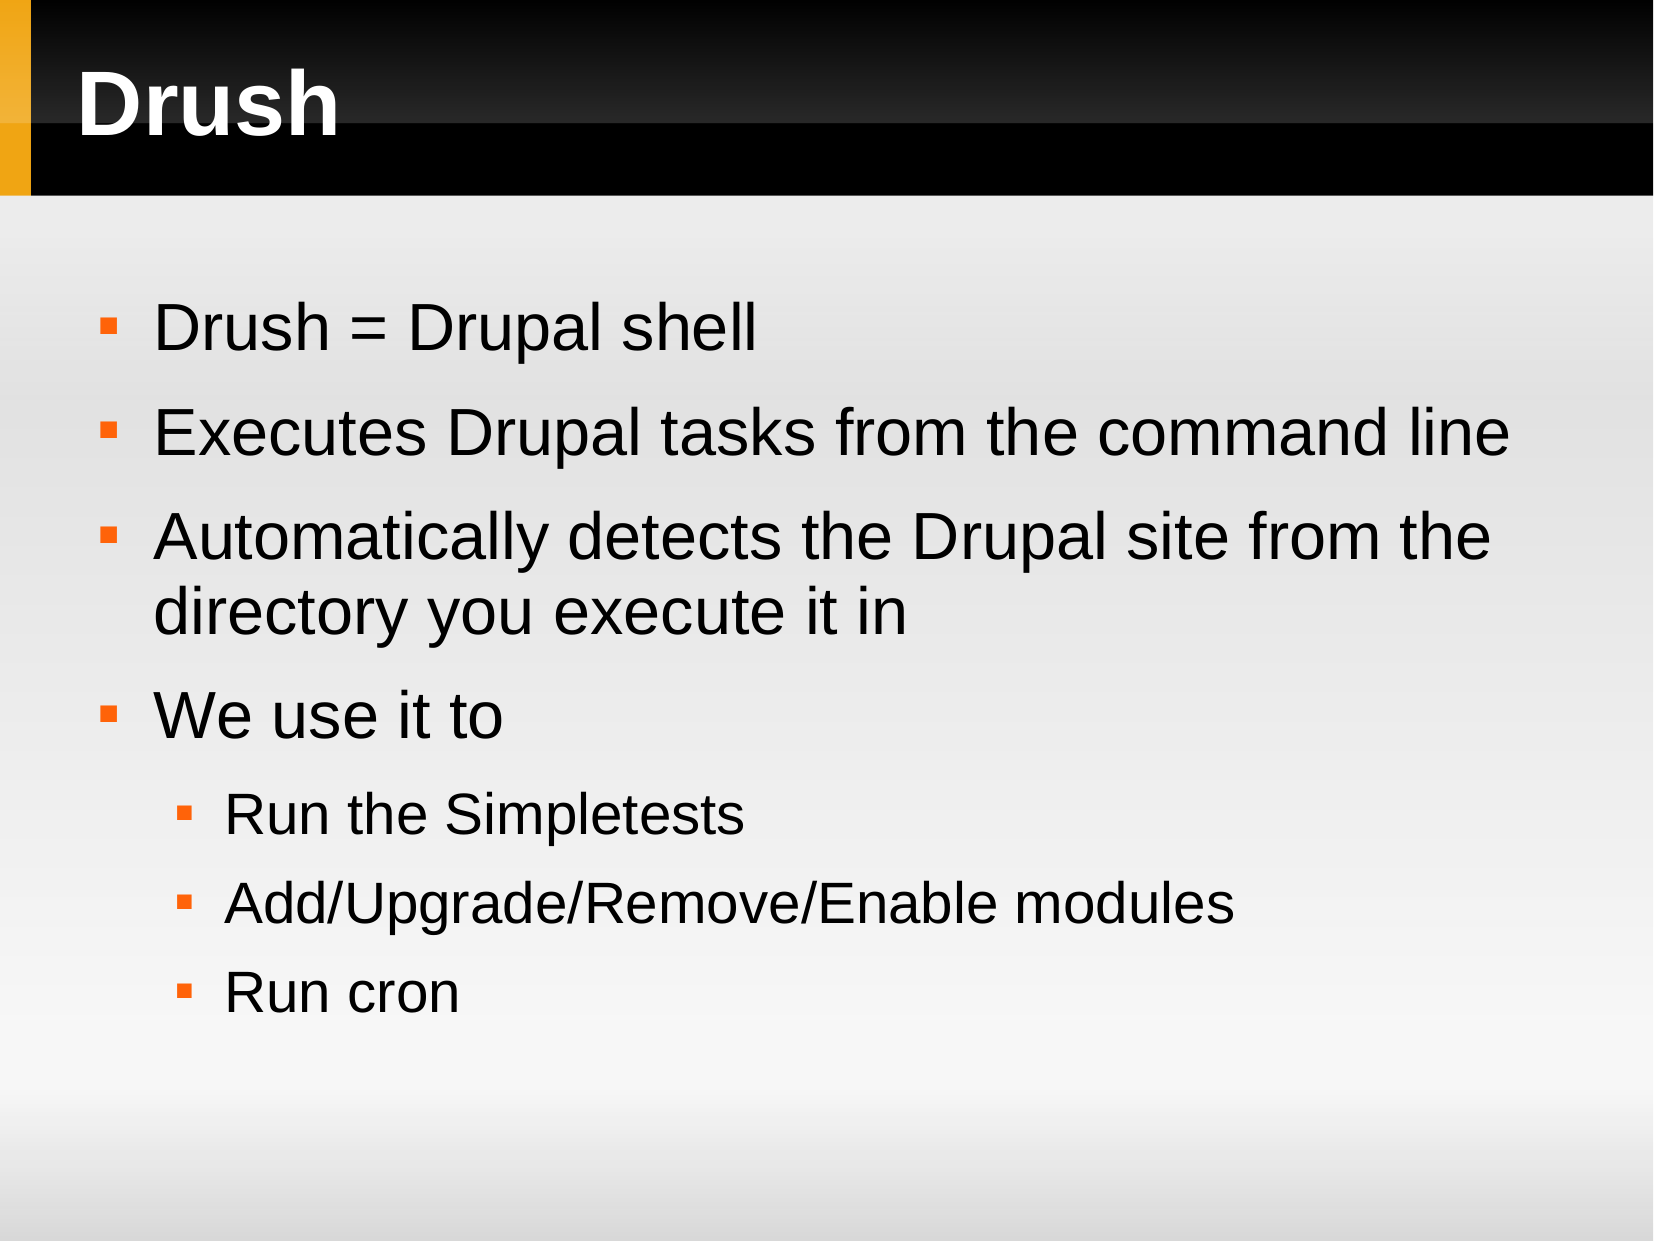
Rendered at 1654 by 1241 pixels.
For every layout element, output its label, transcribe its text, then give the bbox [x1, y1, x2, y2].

picture [0, 0, 1654, 1241]
title Drush [76, 0, 1565, 208]
list Drush = Drupal shell Executes Drupal tasks from the command line Automatically detects the Drupal site from the directory you execute it in We use it to Run the Simpletests Add/Upgrade/Remove/Enable modules Run cron [82, 290, 1571, 1109]
